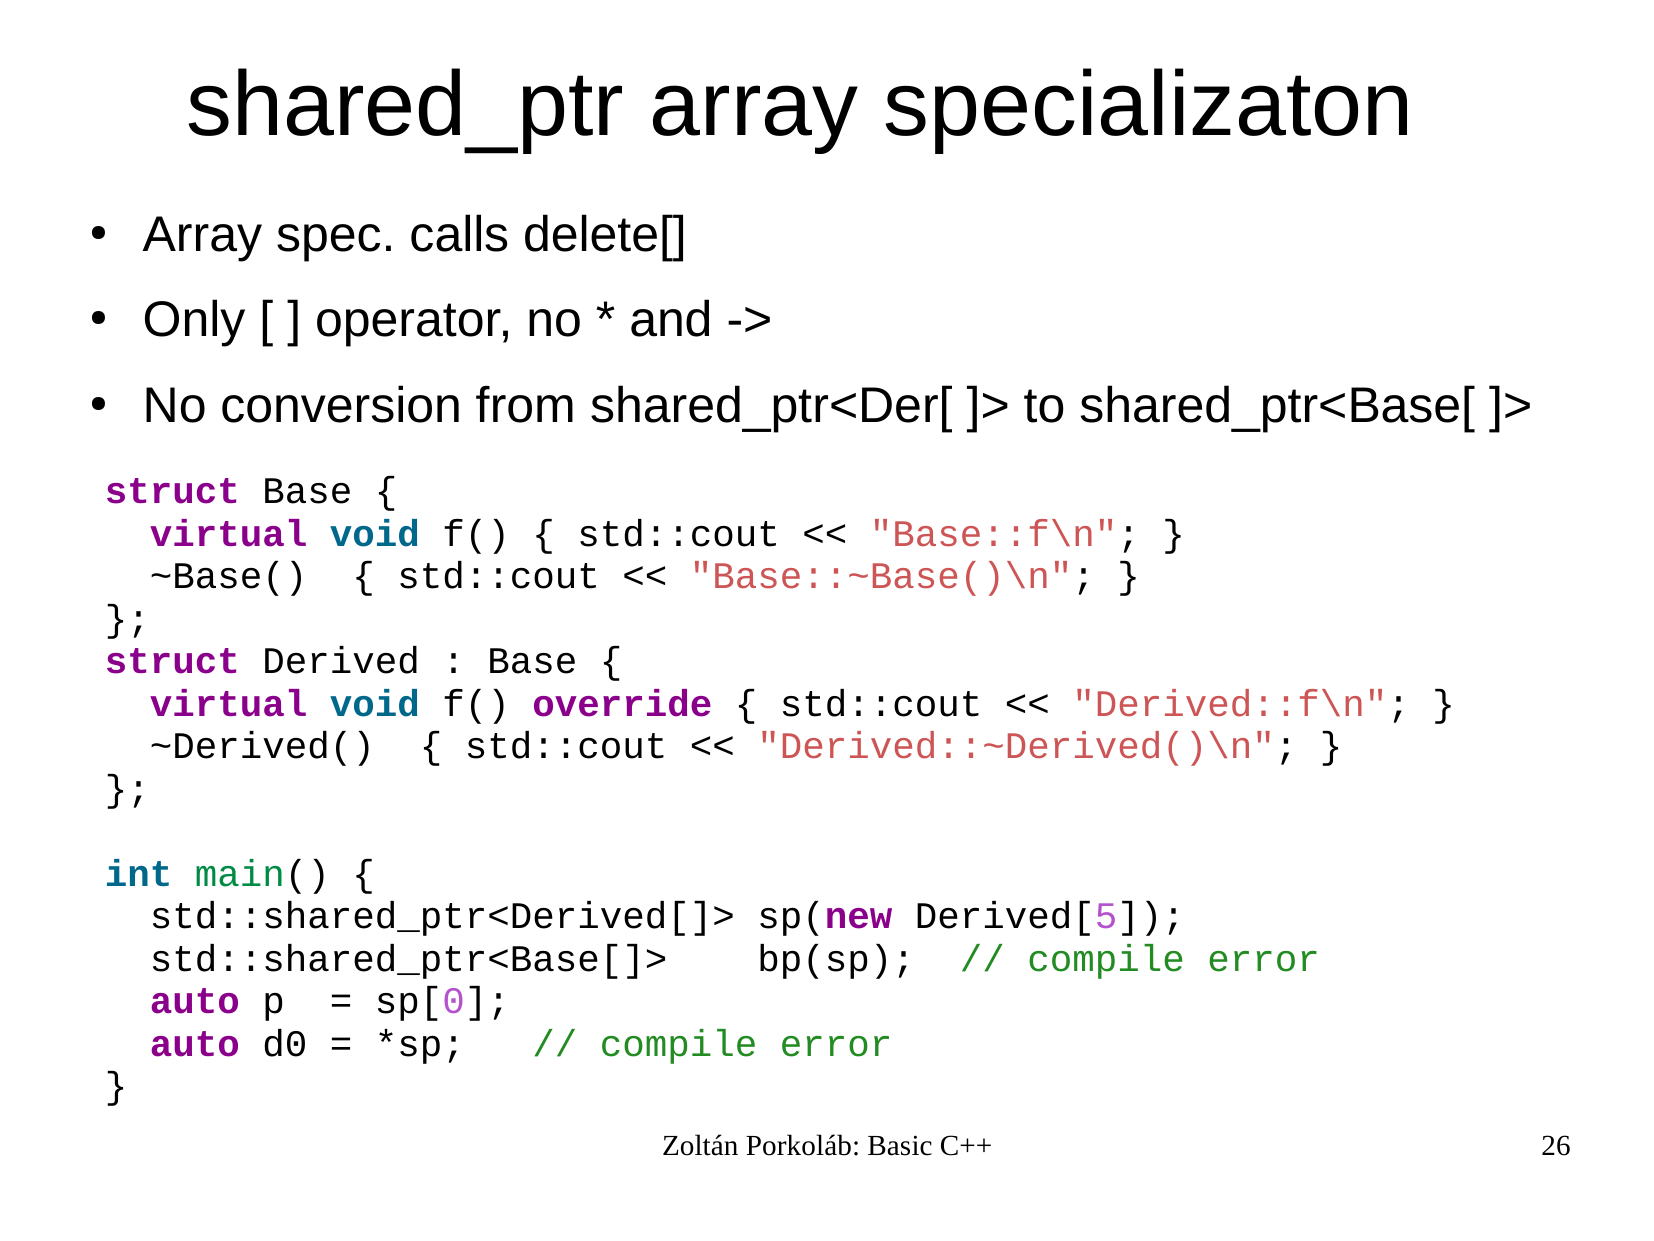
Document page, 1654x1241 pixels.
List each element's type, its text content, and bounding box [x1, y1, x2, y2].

title shared_ptr array specializaton [56, 0, 1546, 208]
text_box struct Base { virtual void f() { std::cout << "Base::f\n"; } ~Base() { std::cout << "Base::~Base()\n"; } }; struct Derived : Base { virtual void f() override { std::cout << "Derived::f\n"; } ~Derived() { std::cout << "Derived::~Derived()\n"; } }; int main() { std::shared_ptr<Derived[]> sp(new Derived[5]); std::shared_ptr<Base[]> bp(sp); // compile error auto p = sp[0]; auto d0 = *sp; // compile error } [90, 465, 1654, 1186]
list Array spec. calls delete[] Only [ ] operator, no * and -> No conversion from shared_ptr<Der[ ]> to shared_ptr<Base[ ]> [71, 125, 1606, 466]
